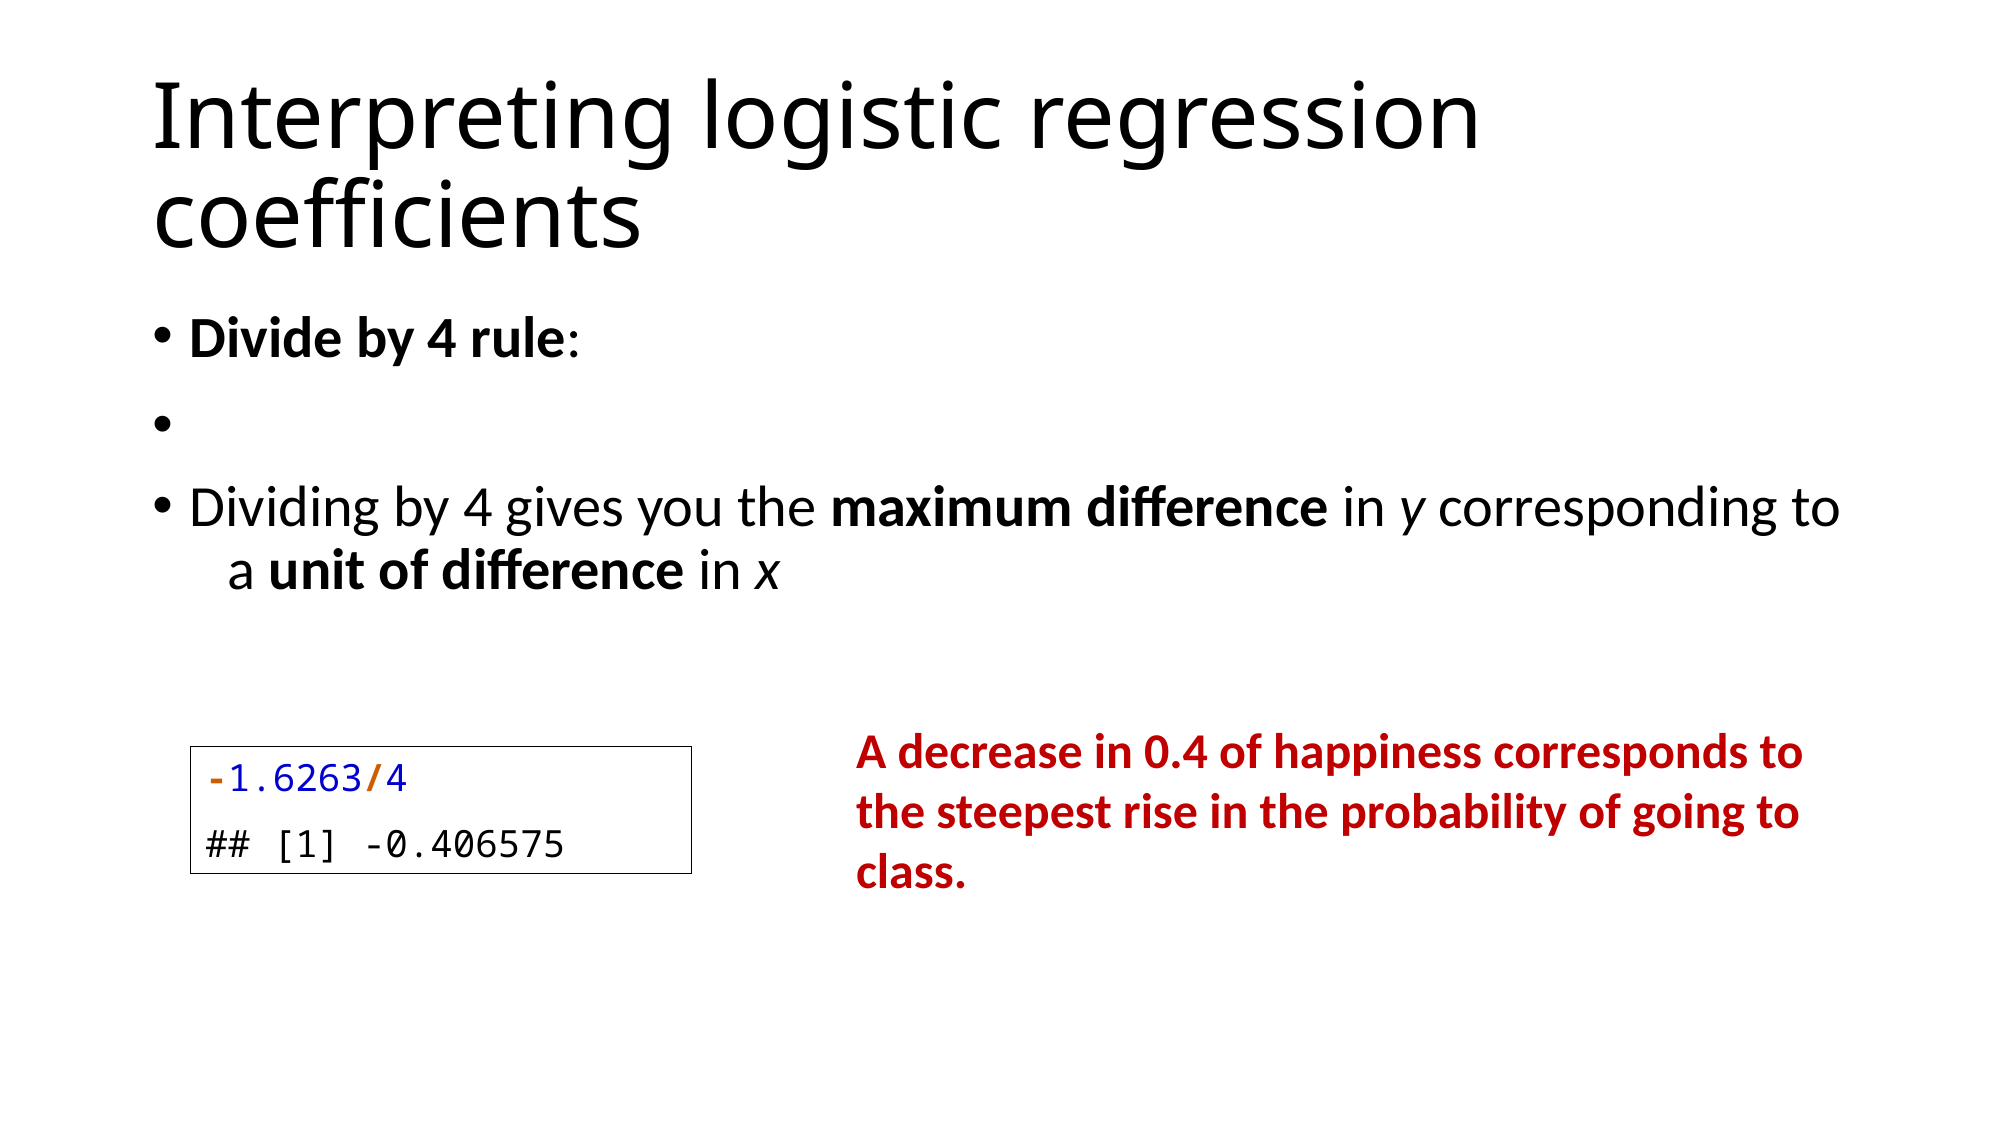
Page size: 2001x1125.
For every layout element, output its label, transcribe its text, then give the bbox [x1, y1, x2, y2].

text_box A decrease in 0.4 of happiness corresponds to the steepest rise in the probability of going to class. [841, 711, 1899, 909]
text_box -1.6263/4 ## [1] -0.406575 [190, 746, 692, 874]
title Interpreting logistic regression coefficients [137, 59, 1863, 278]
list Divide by 4 rule: Dividing by 4 gives you the maximum difference in y corresponding to a unit of difference in x [137, 299, 1863, 638]
